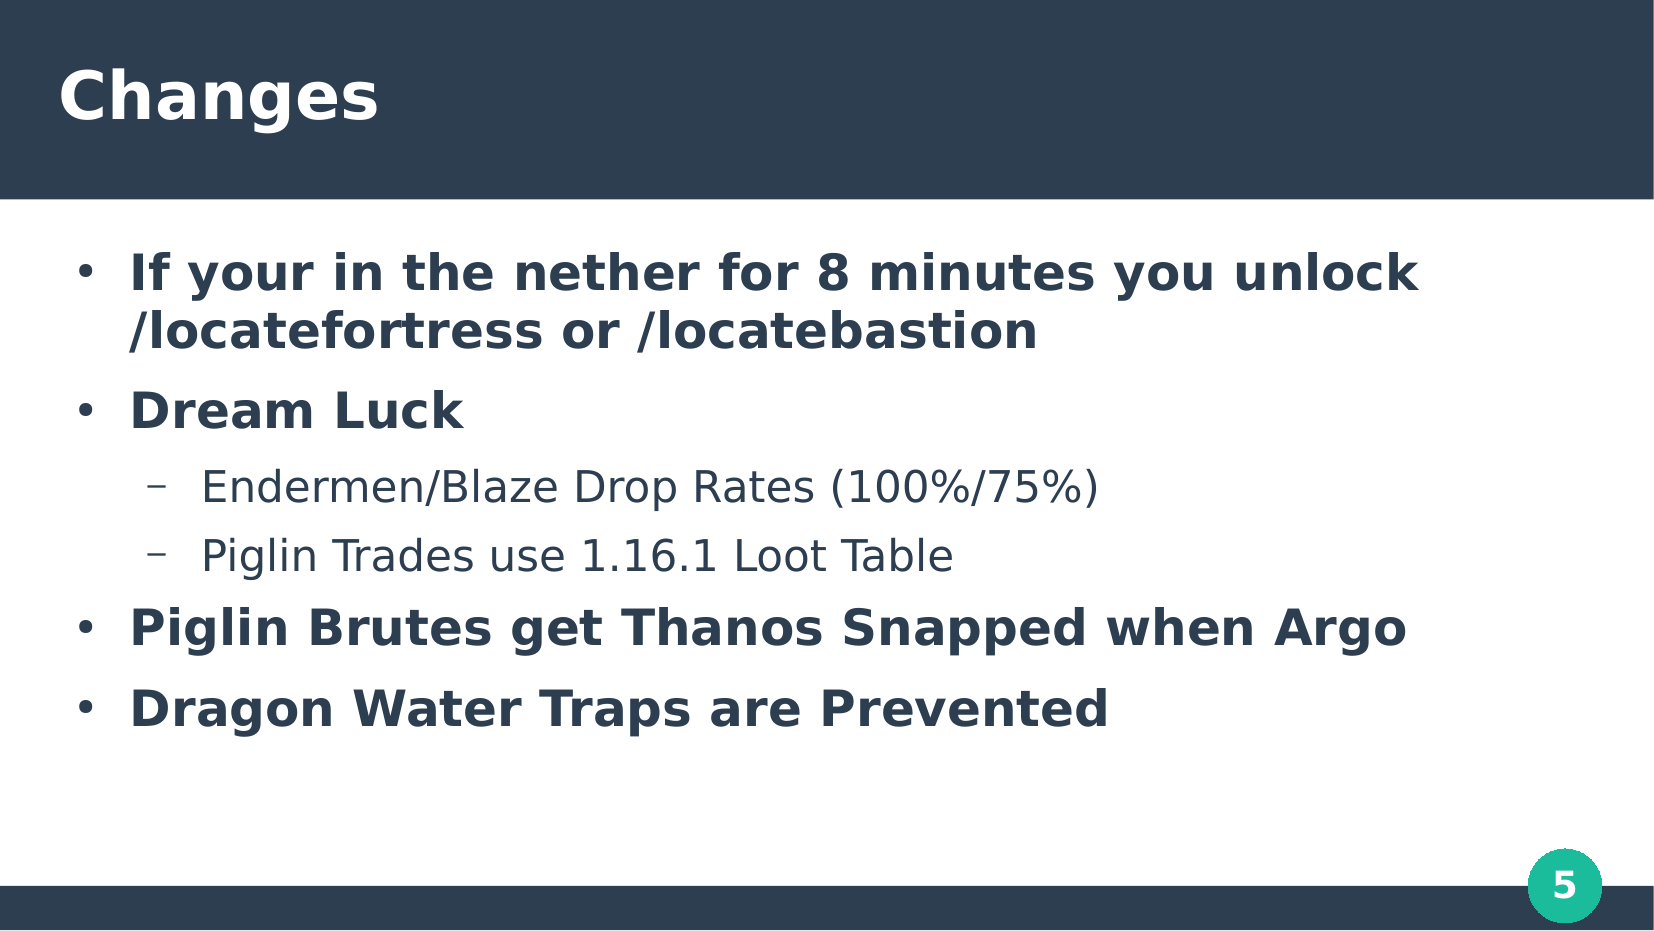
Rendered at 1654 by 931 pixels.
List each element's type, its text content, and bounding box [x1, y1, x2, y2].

list If your in the nether for 8 minutes you unlock /locatefortress or /locatebastion Dream Luck Endermen/Blaze Drop Rates (100%/75%) Piglin Trades use 1.16.1 Loot Table Piglin Brutes get Thanos Snapped when Argo Dragon Water Traps are Prevented [59, 243, 1595, 864]
title Changes [59, 37, 1595, 155]
